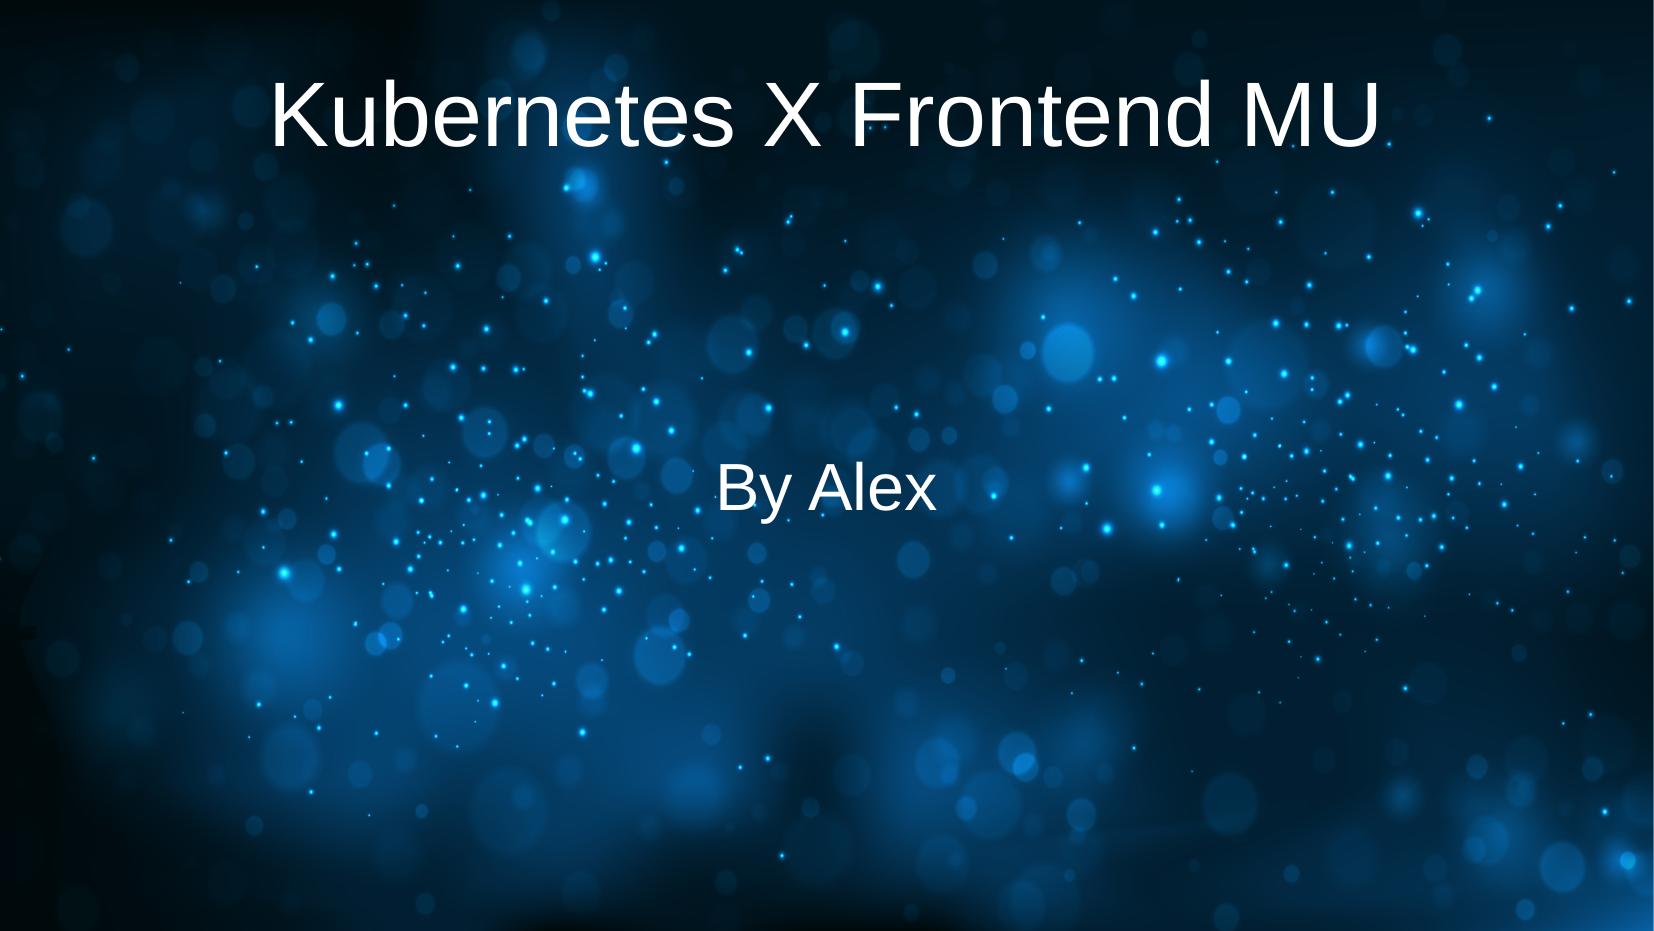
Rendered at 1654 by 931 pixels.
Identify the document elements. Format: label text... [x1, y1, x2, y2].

title Kubernetes X Frontend MU [82, 37, 1571, 193]
subtitle By Alex [82, 217, 1571, 758]
picture [0, 0, 1654, 931]
